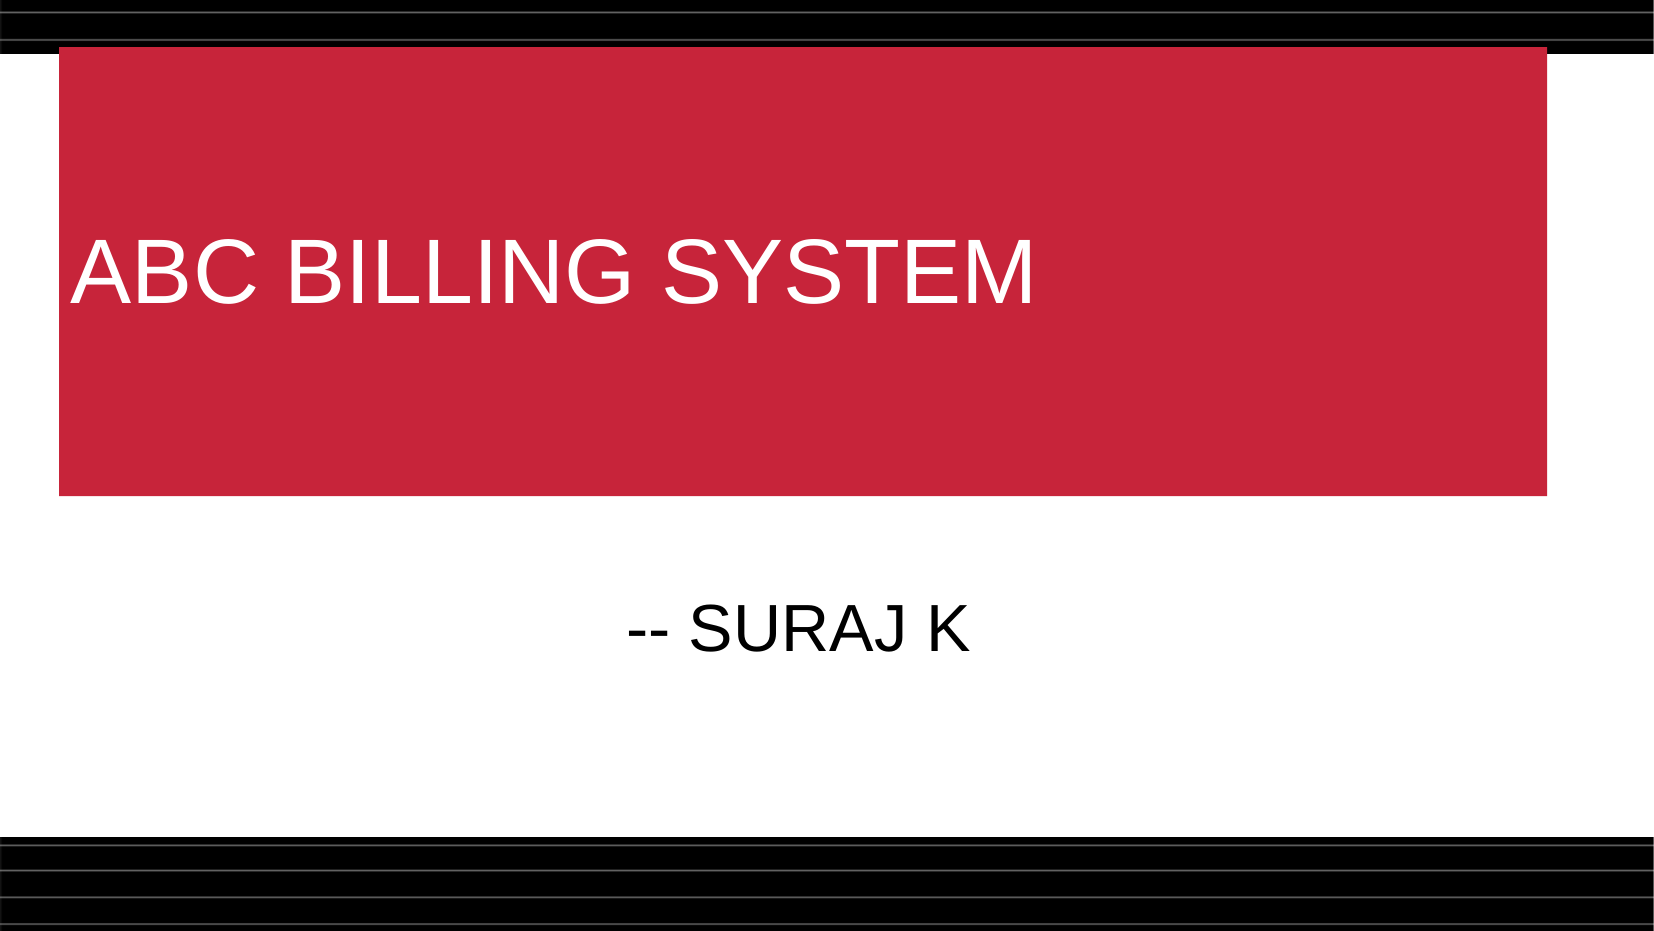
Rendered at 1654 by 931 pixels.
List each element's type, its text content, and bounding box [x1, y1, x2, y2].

picture [0, 0, 1654, 54]
picture [0, 837, 1654, 931]
subtitle -- SURAJ K [625, 590, 1489, 804]
title ABC BILLING SYSTEM [59, 47, 1548, 497]
